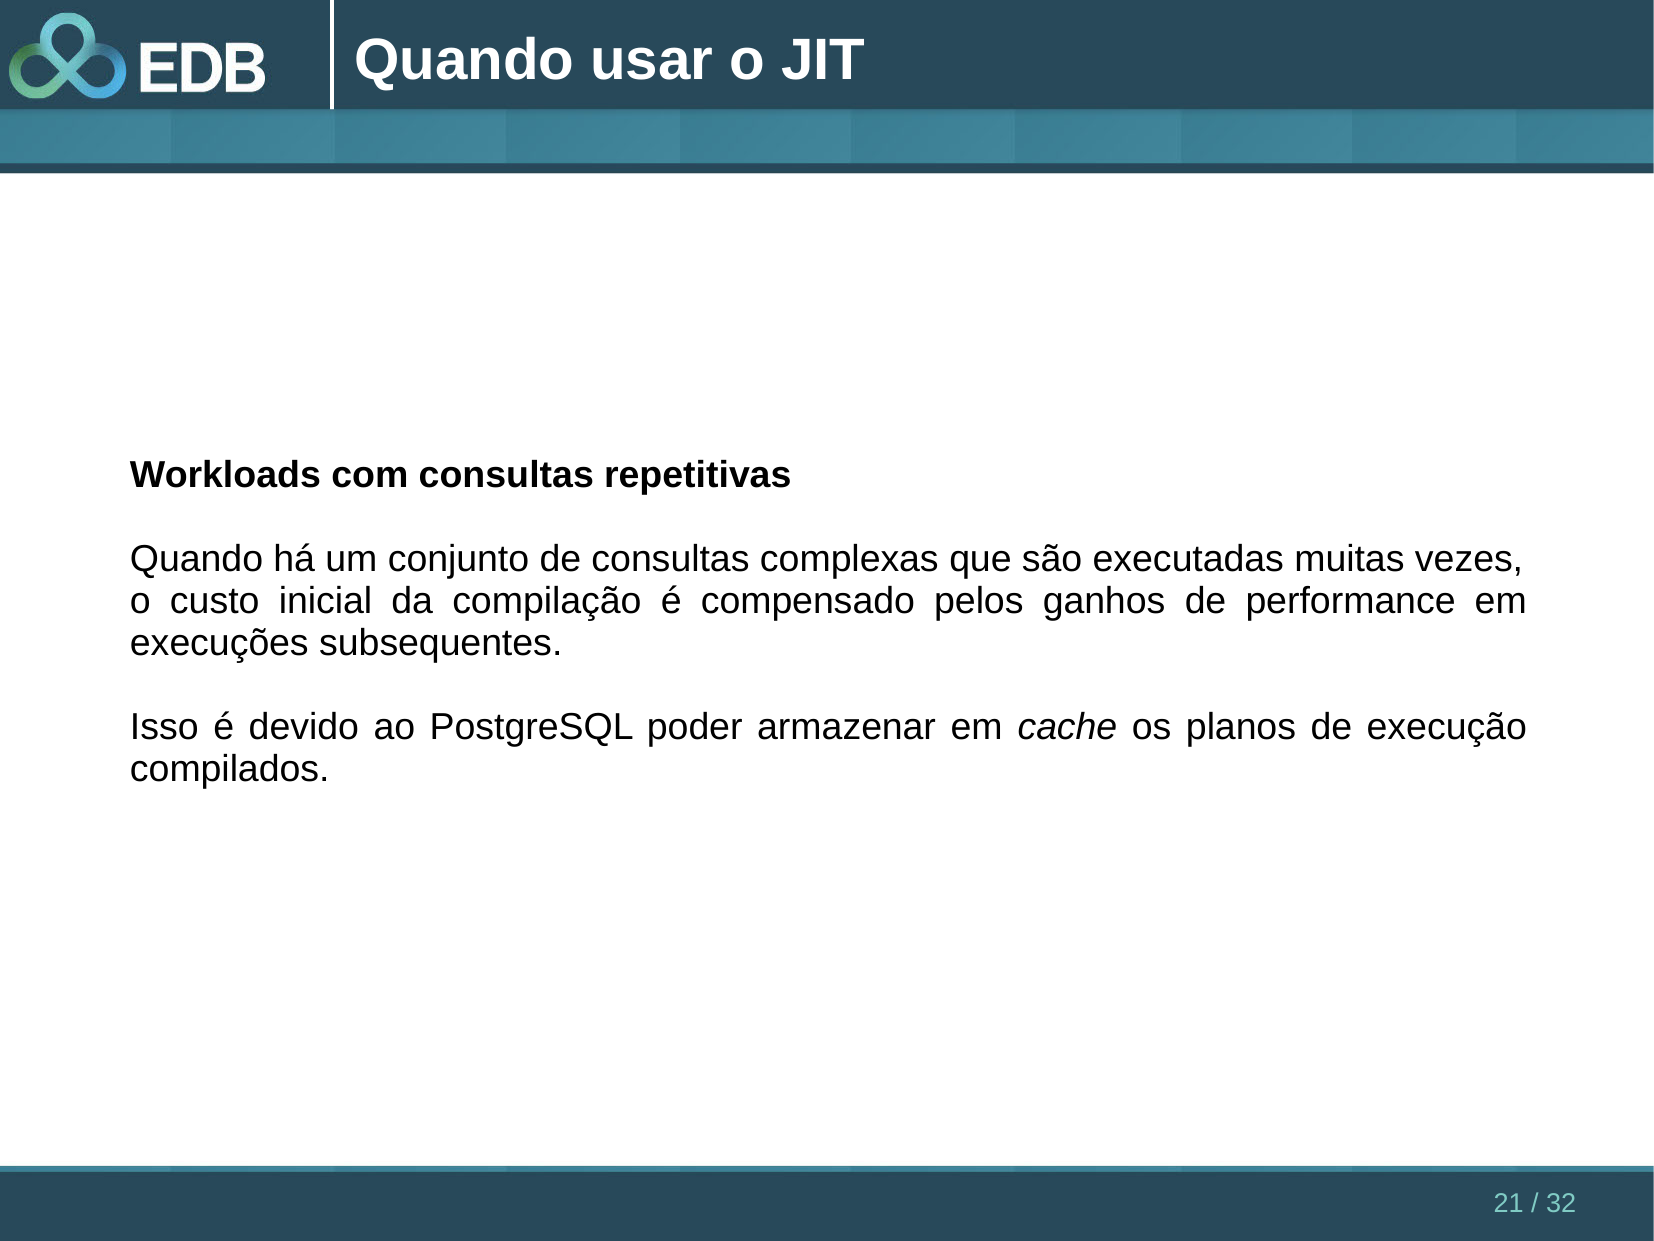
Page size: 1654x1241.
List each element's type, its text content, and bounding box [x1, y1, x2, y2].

title Quando usar o JIT [354, 26, 1595, 92]
picture [0, 0, 1654, 1241]
text_box Workloads com consultas repetitivas Quando há um conjunto de consultas complexas que são executadas muitas vezes, o custo inicial da compilação é compensado pelos ganhos de performance em execuções subsequentes. Isso é devido ao PostgreSQL poder armazenar em cache os planos de execução compilados. [115, 446, 1542, 798]
